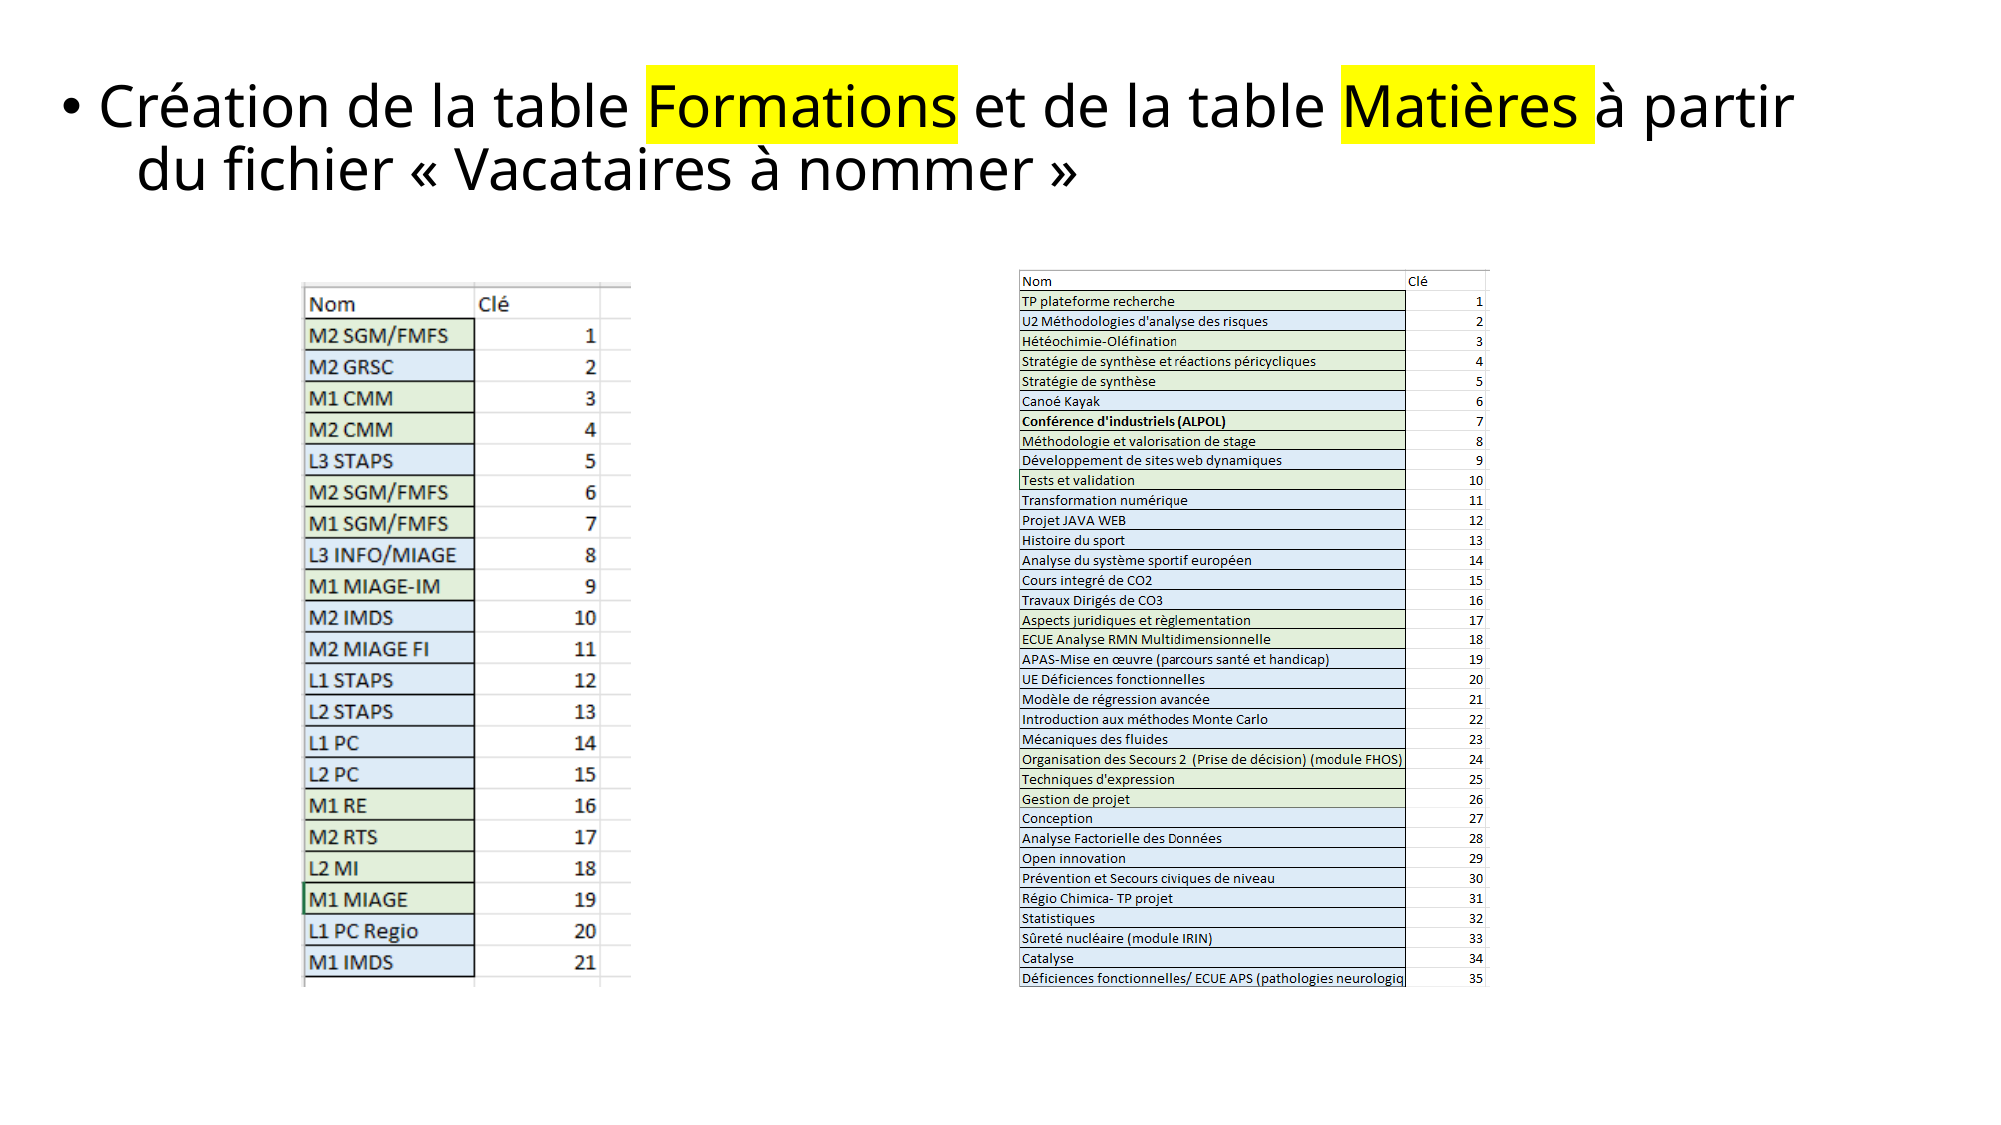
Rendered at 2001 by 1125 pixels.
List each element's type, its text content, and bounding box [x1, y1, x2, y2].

picture [301, 282, 631, 987]
picture [1019, 269, 1490, 987]
list Création de la table Formations et de la table Matières à partir du fichier « Vacataires à nommer » [46, 69, 1827, 974]
